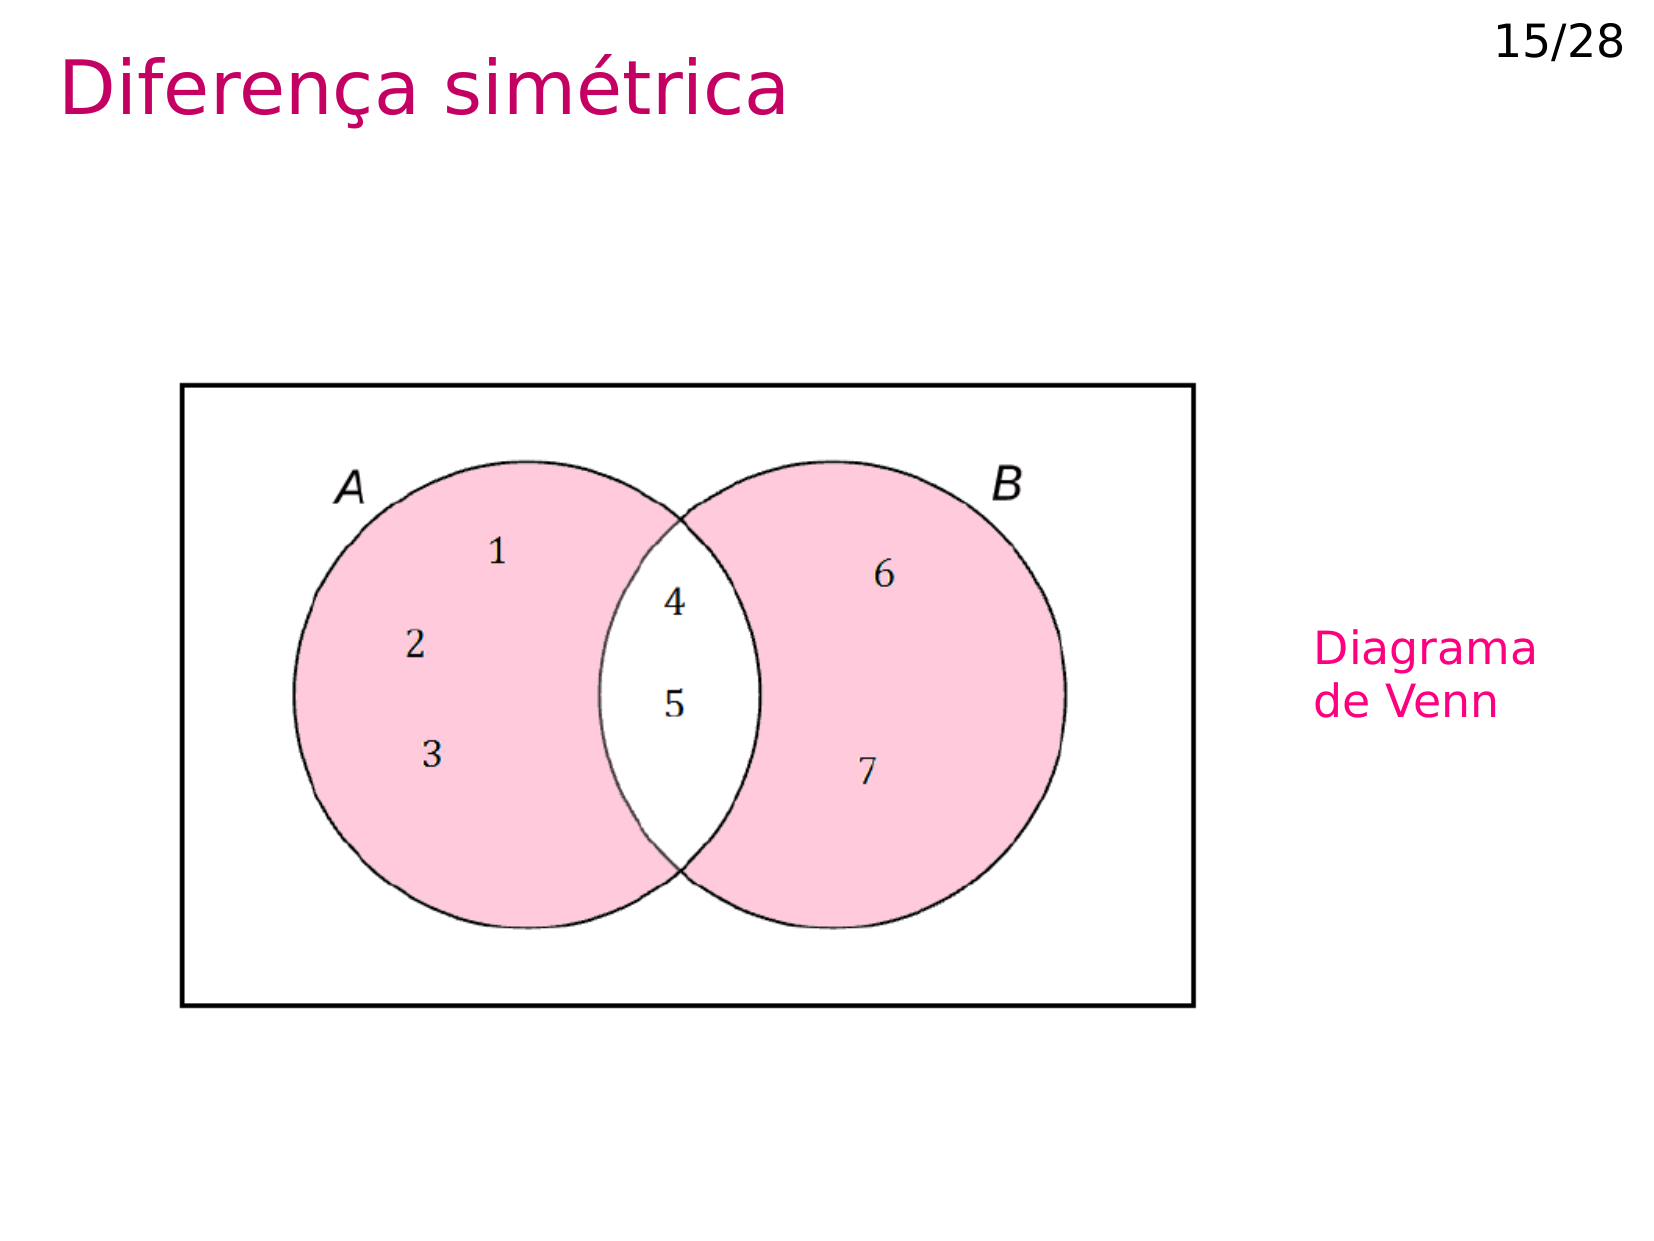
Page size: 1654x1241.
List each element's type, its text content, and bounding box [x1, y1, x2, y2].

picture [177, 377, 1204, 1013]
title Diferença simétrica [59, 29, 1625, 148]
text_box Diagrama de Venn [1299, 614, 1595, 762]
